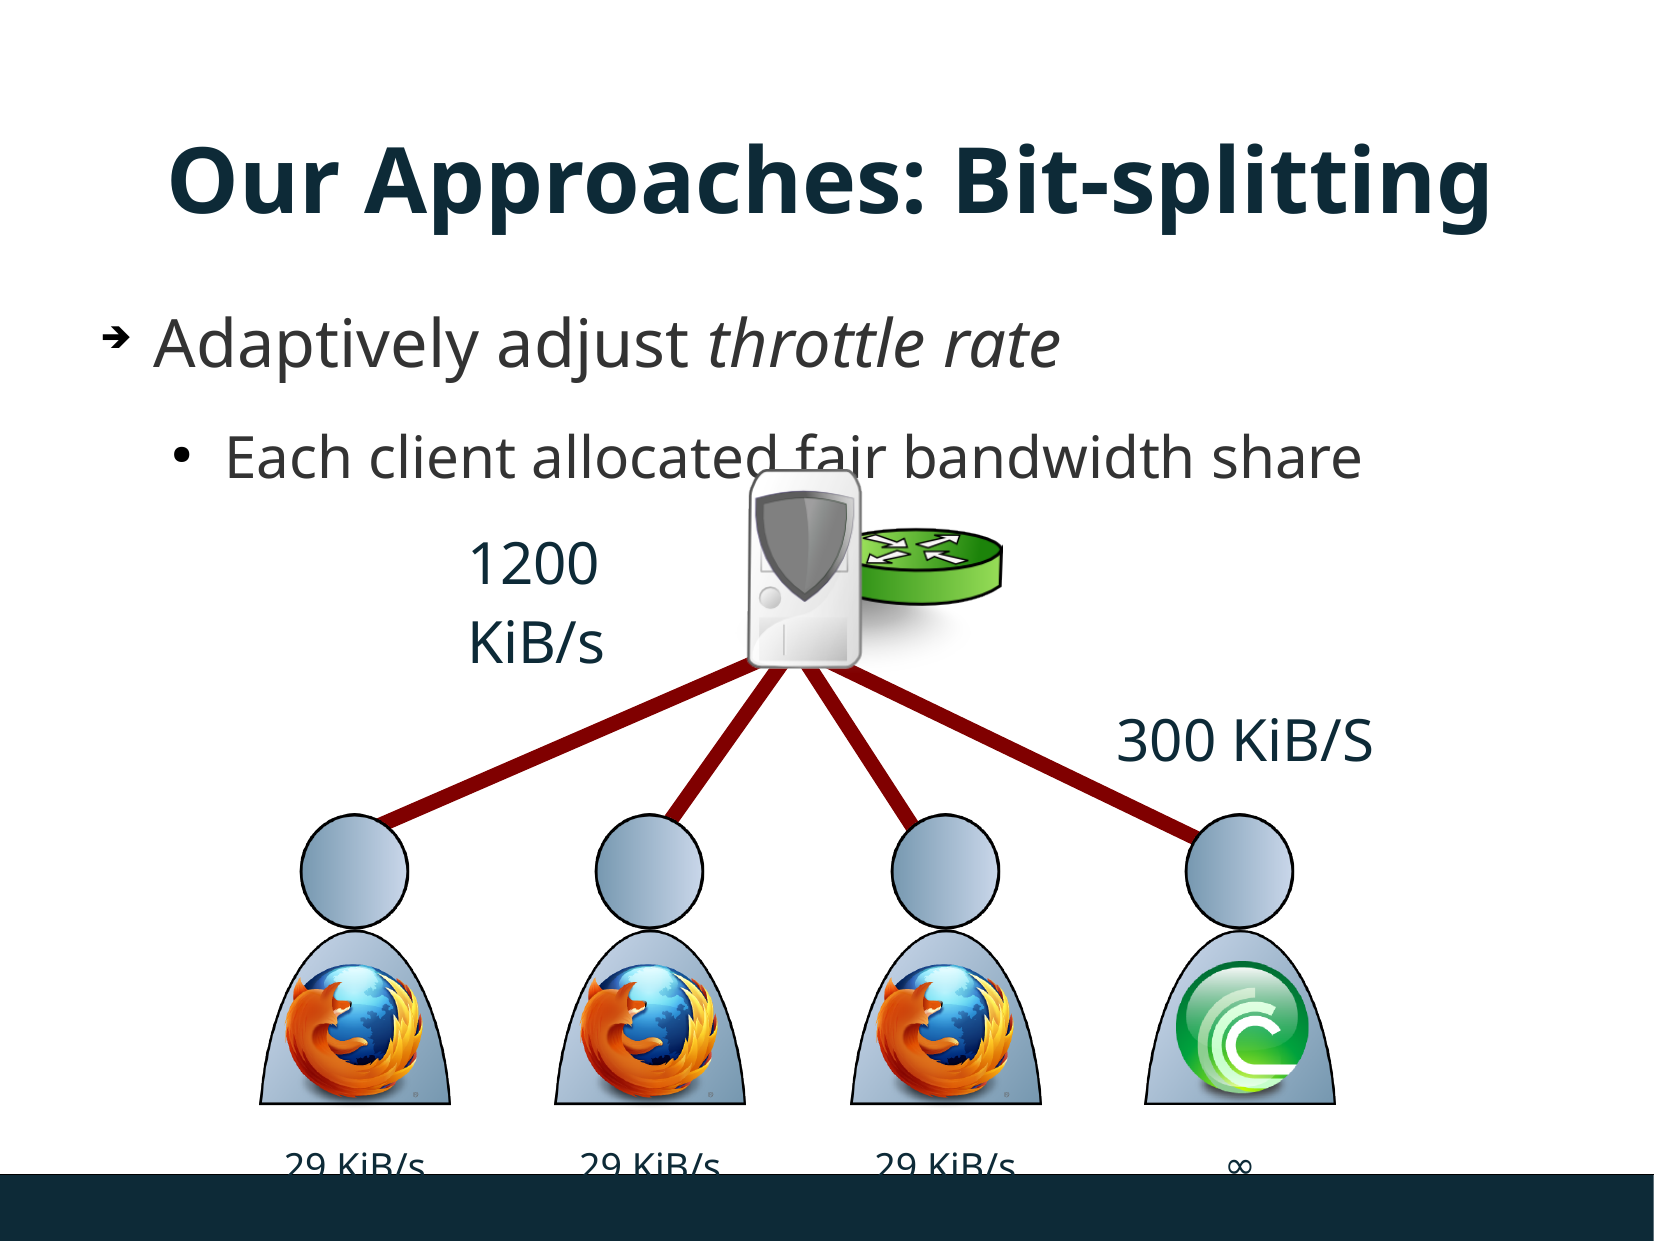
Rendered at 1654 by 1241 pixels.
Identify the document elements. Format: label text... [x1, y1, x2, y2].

picture [554, 813, 746, 1111]
list Adaptively adjust throttle rate Each client allocated fair bandwidth share [82, 296, 1571, 1115]
picture [1144, 813, 1336, 1106]
text_box 1200 KiB/s [452, 515, 768, 597]
text_box 300 KiB/S [1101, 692, 1417, 775]
picture [735, 469, 1003, 676]
picture [259, 813, 451, 1111]
title Our Approaches: Bit-splitting [86, 74, 1575, 282]
picture [850, 813, 1042, 1111]
